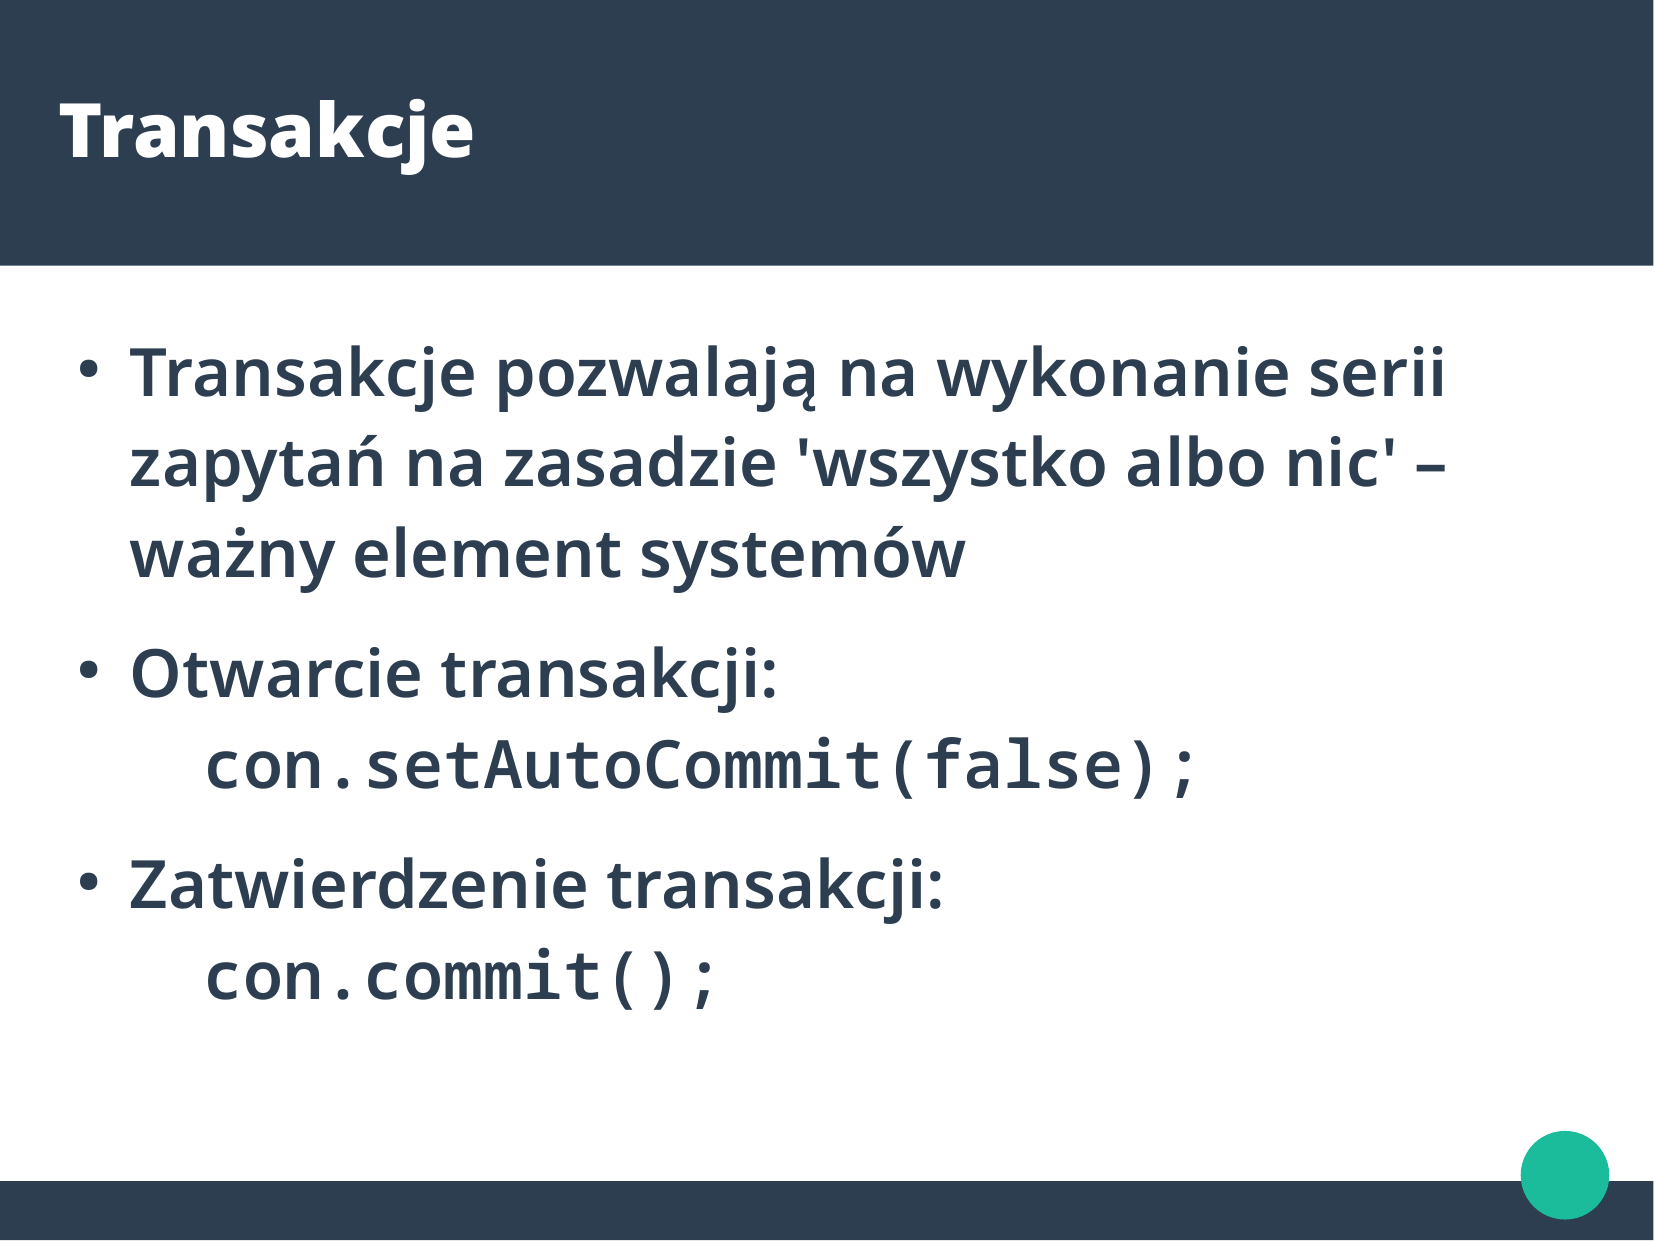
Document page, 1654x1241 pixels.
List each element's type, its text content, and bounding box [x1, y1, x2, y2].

title Transakcje [59, 49, 1595, 207]
list Transakcje pozwalają na wykonanie serii zapytań na zasadzie 'wszystko albo nic' – ważny element systemów Otwarcie transakcji: con.setAutoCommit(false); Zatwierdzenie transakcji: con.commit(); [59, 324, 1595, 1152]
